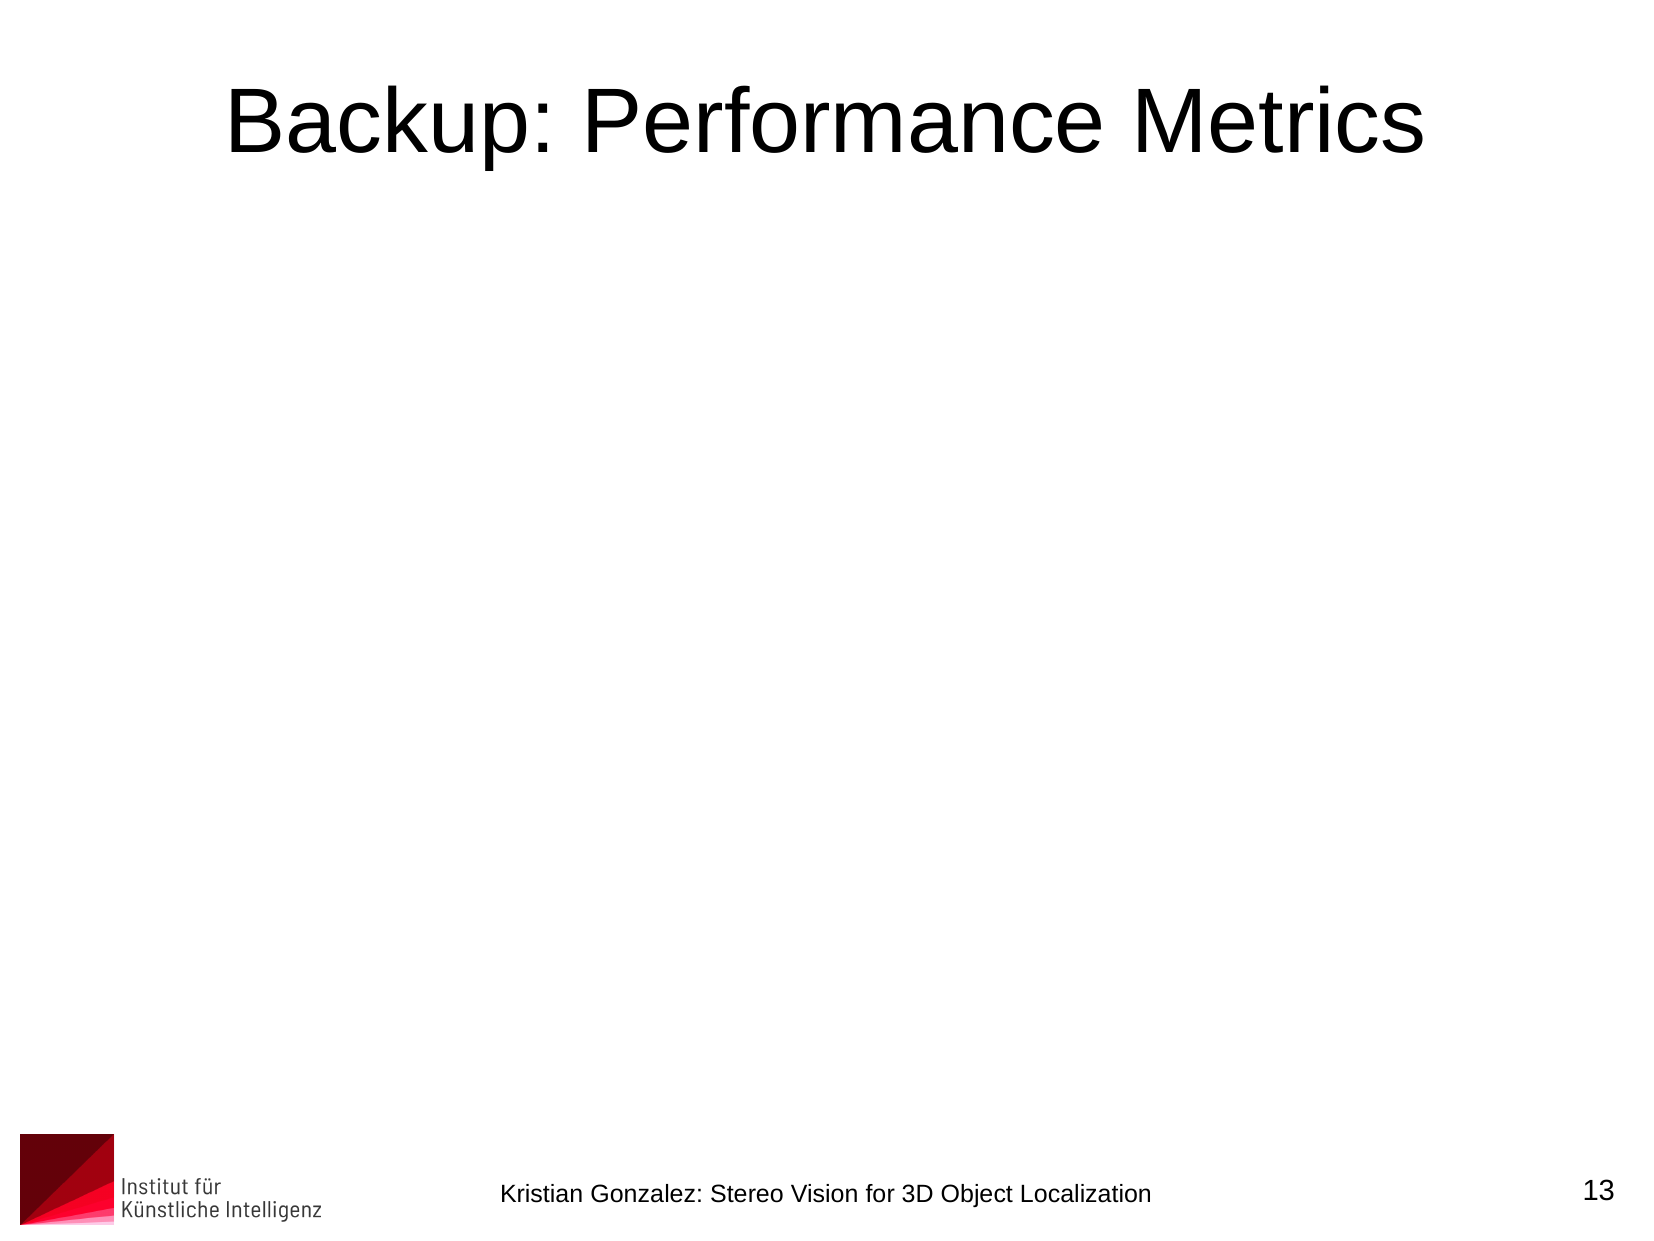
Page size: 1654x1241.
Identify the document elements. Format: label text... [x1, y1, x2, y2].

title Backup: Performance Metrics [170, 53, 1483, 189]
picture [20, 1134, 321, 1225]
